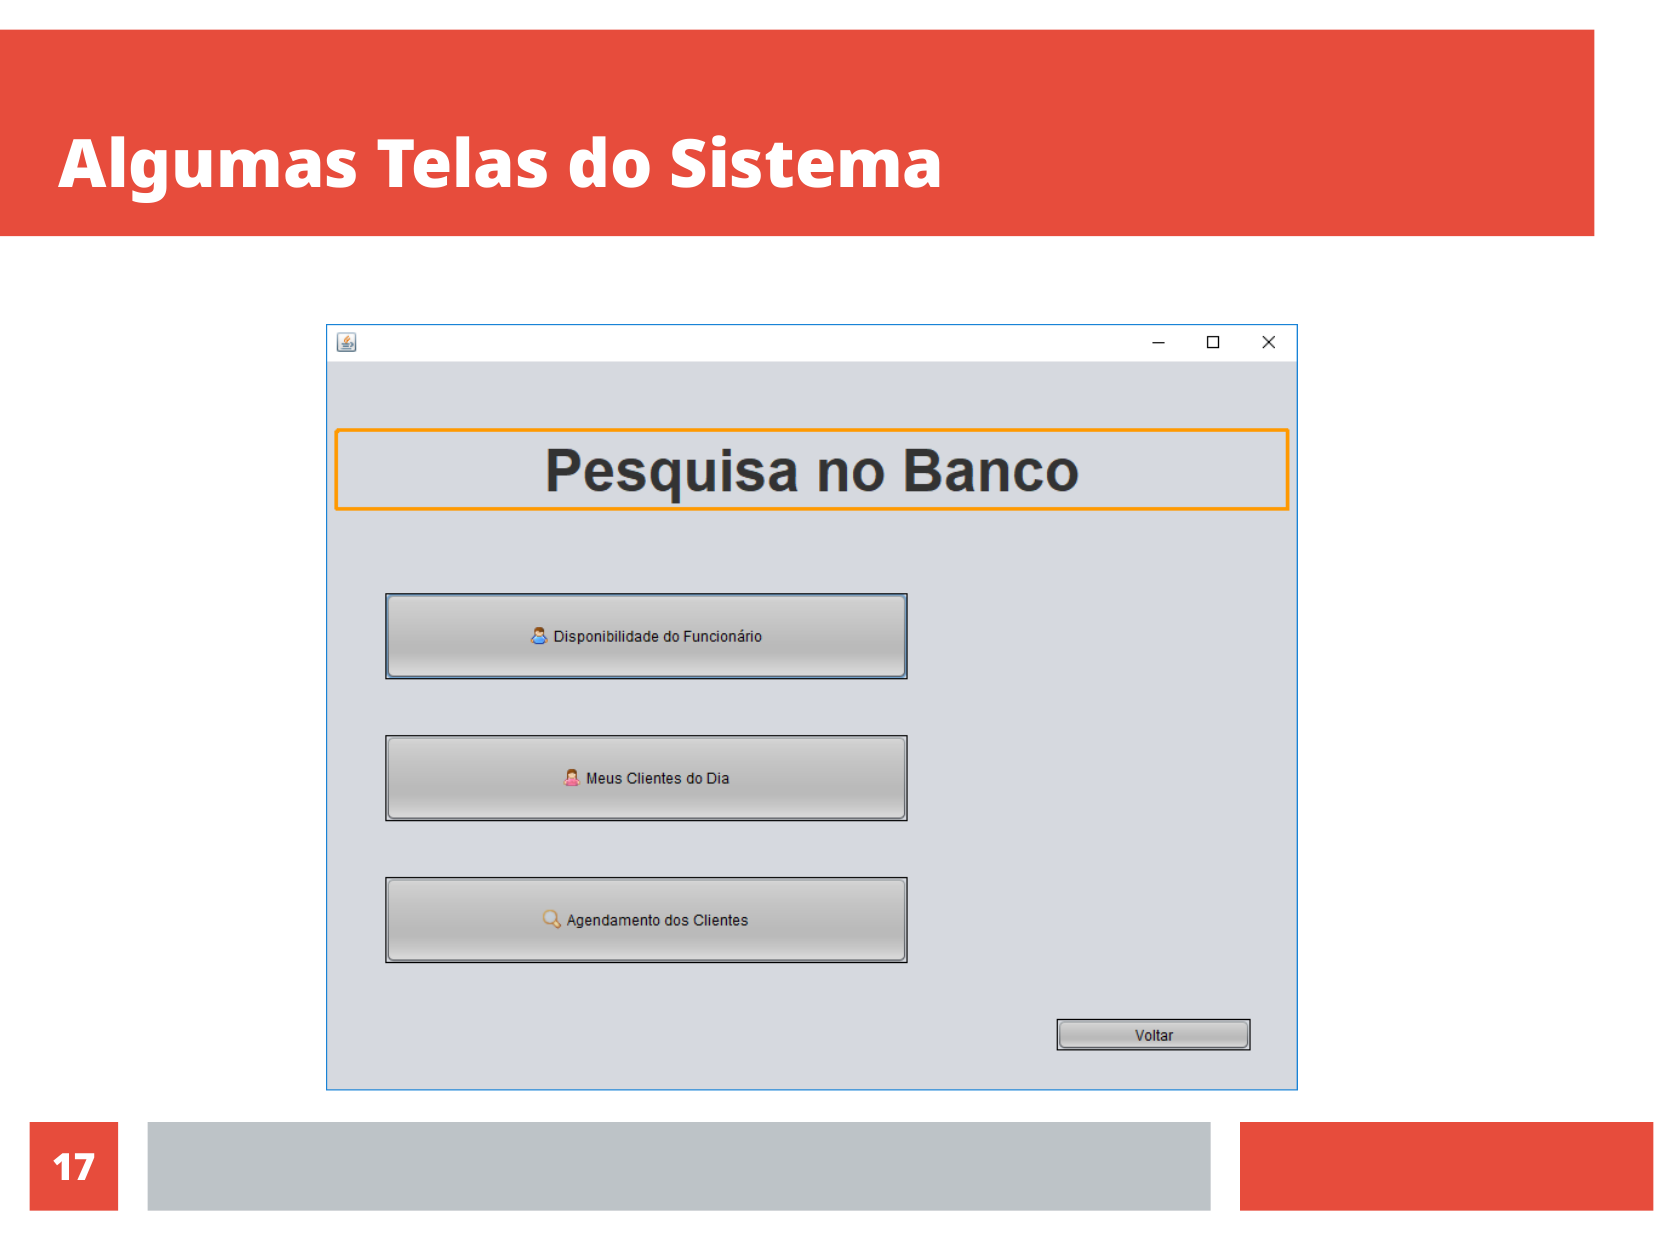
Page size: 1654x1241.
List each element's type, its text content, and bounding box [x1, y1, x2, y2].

title Algumas Telas do Sistema [59, 59, 1595, 207]
picture [326, 324, 1298, 1093]
